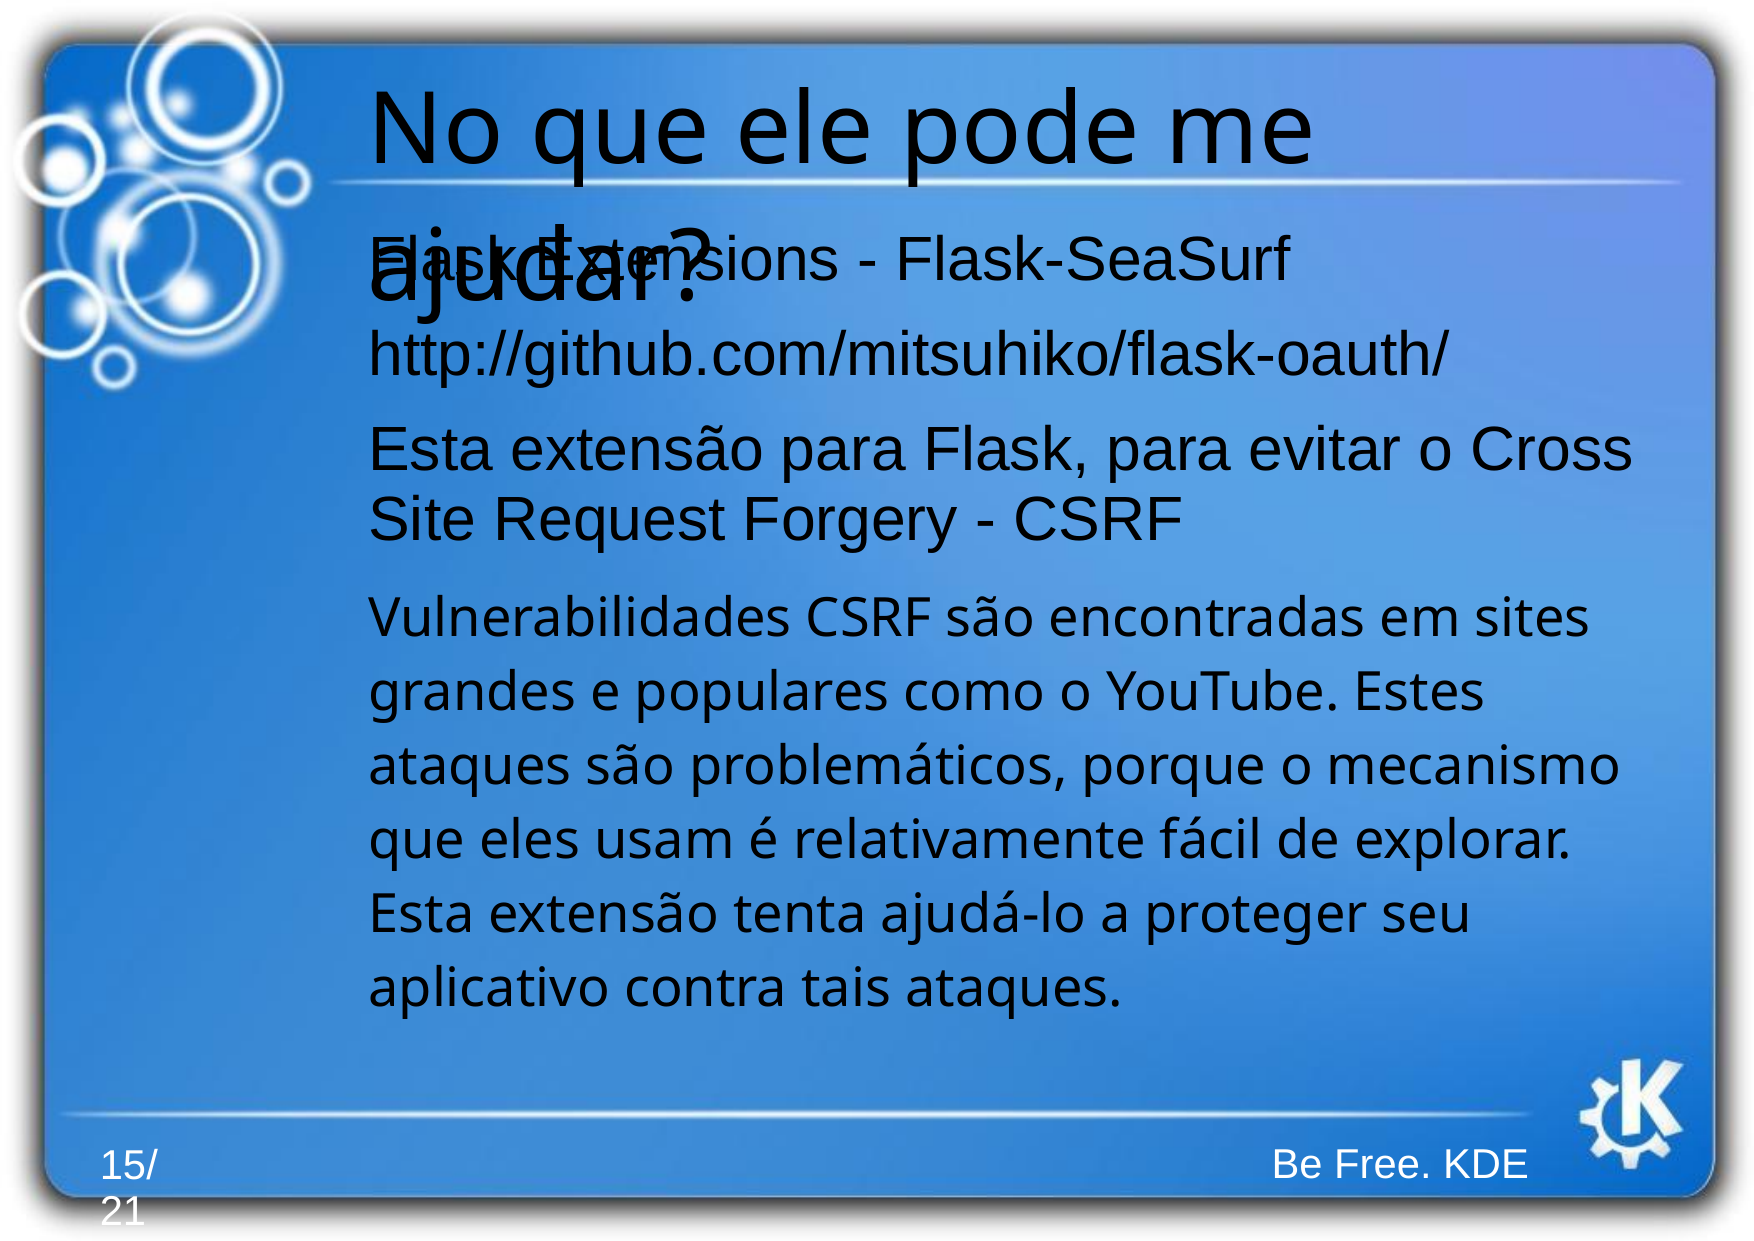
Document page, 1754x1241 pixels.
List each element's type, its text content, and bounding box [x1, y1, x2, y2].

picture [0, 0, 1754, 1241]
list Flask Extensions - Flask-SeaSurf http://github.com/mitsuhiko/flask-oauth/ Esta extensão para Flask, para evitar o Cross Site Request Forgery - CSRF Vulnerabilidades CSRF são encontradas em sites grandes e populares como o YouTube. Estes ataques são problemáticos, porque o mecanismo que eles usam é relativamente fácil de explorar. Esta extensão tenta ajudá-lo a proteger seu aplicativo contra tais ataques. [353, 216, 1652, 1011]
title No que ele pode me ajudar? [352, 49, 1651, 174]
